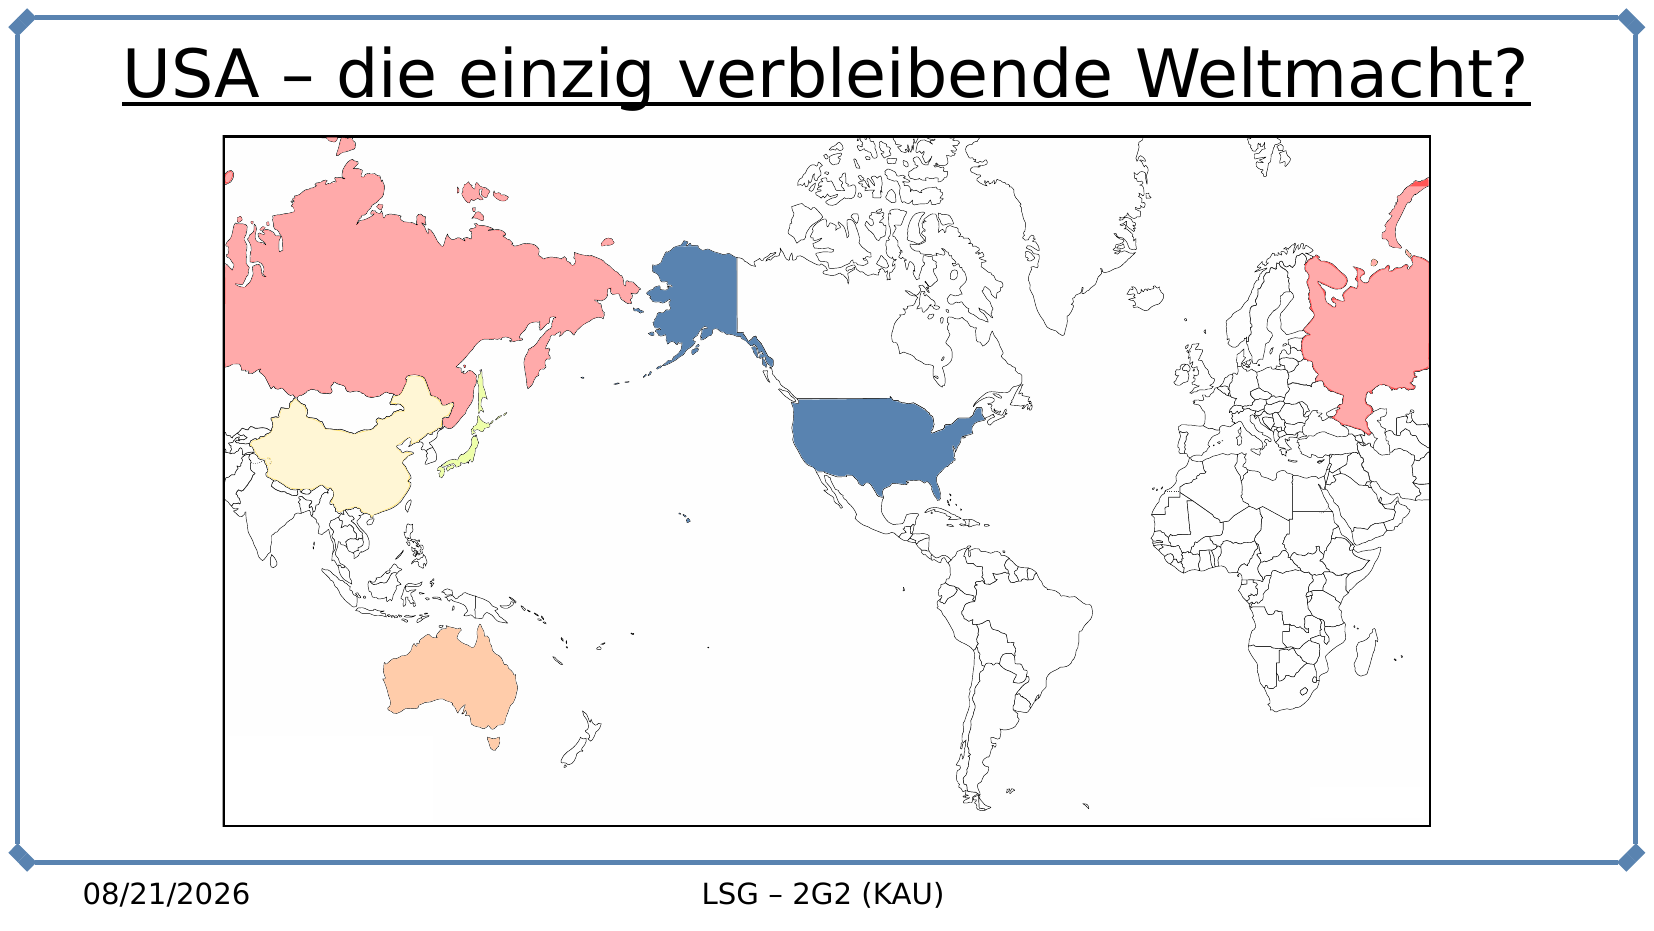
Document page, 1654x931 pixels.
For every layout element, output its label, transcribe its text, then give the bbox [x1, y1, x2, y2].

title USA – die einzig verbleibende Weltmacht? [82, 0, 1571, 178]
picture [222, 135, 1432, 827]
